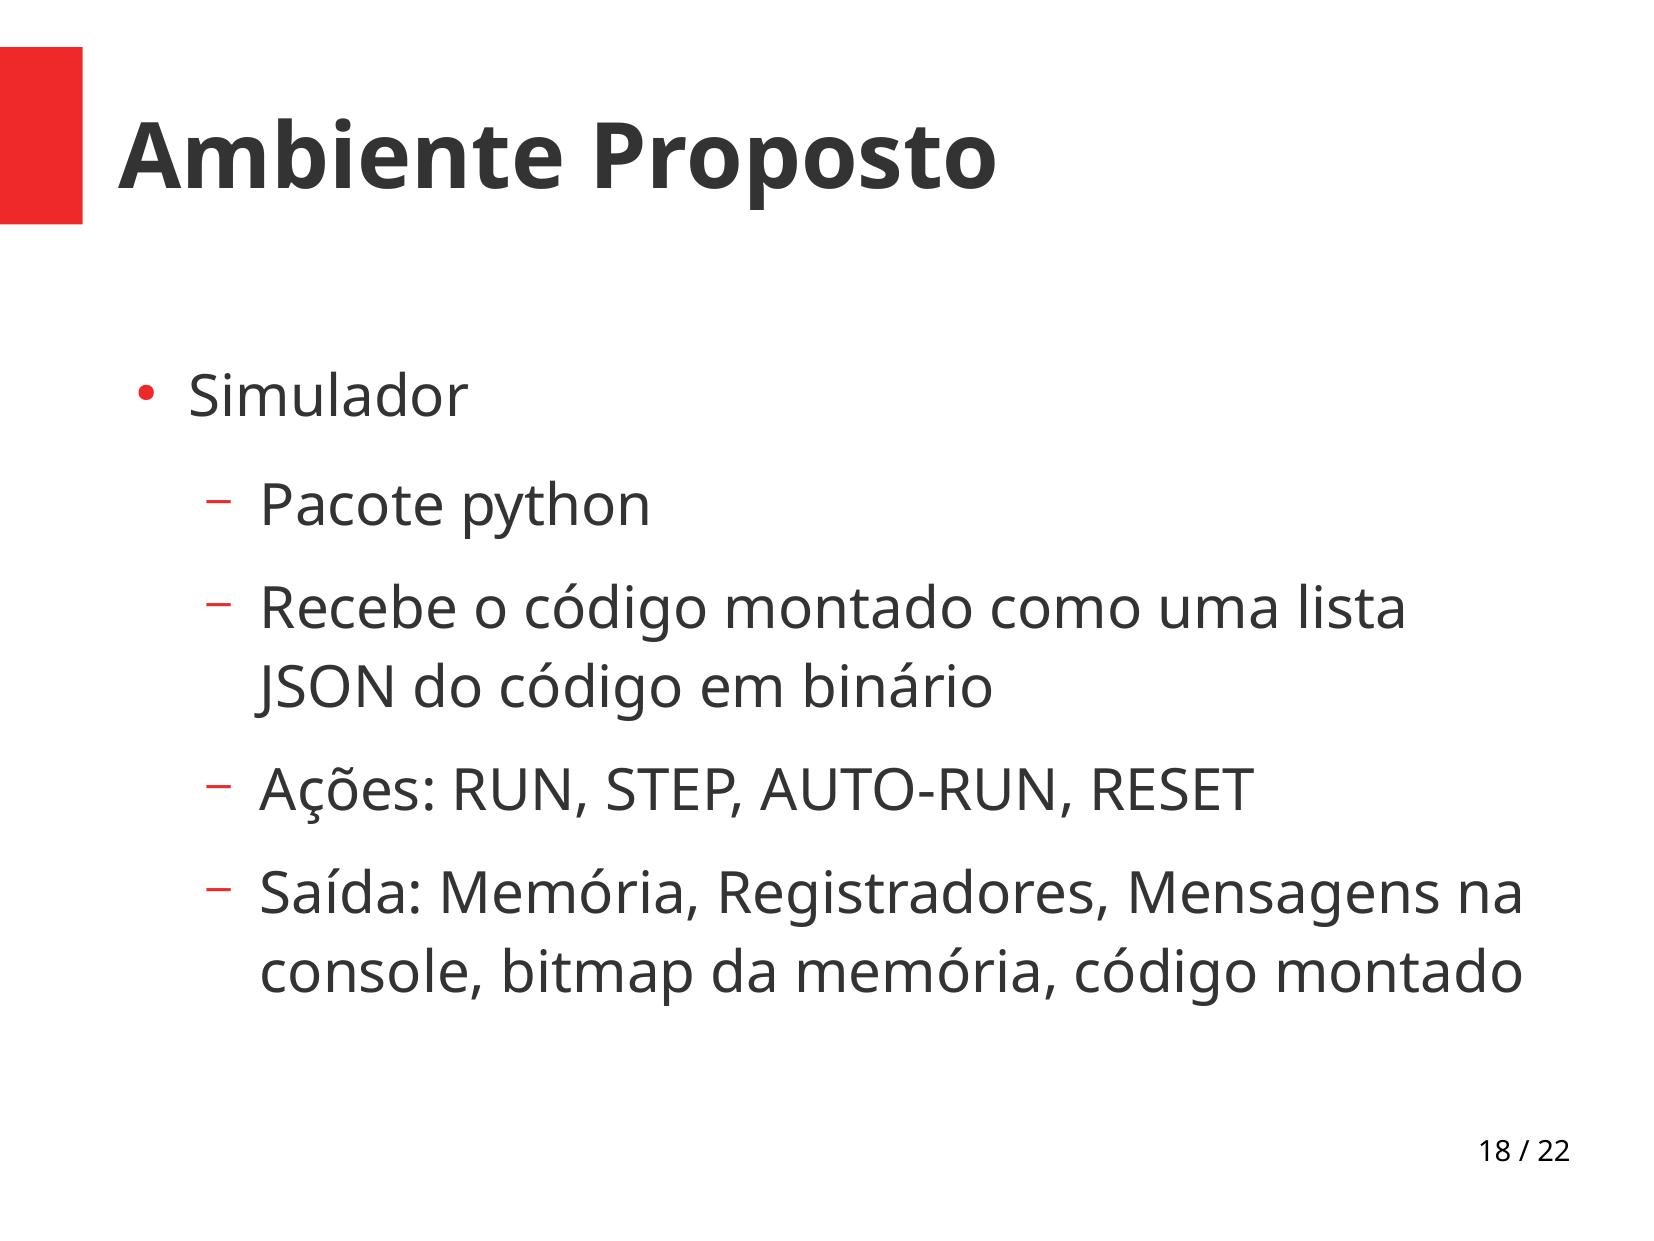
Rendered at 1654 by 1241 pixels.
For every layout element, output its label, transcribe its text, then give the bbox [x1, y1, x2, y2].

title Ambiente Proposto [118, 49, 1571, 257]
list Simulador Pacote python Recebe o código montado como uma lista JSON do código em binário Ações: RUN, STEP, AUTO-RUN, RESET Saída: Memória, Registradores, Mensagens na console, bitmap da memória, código montado [118, 354, 1536, 1074]
